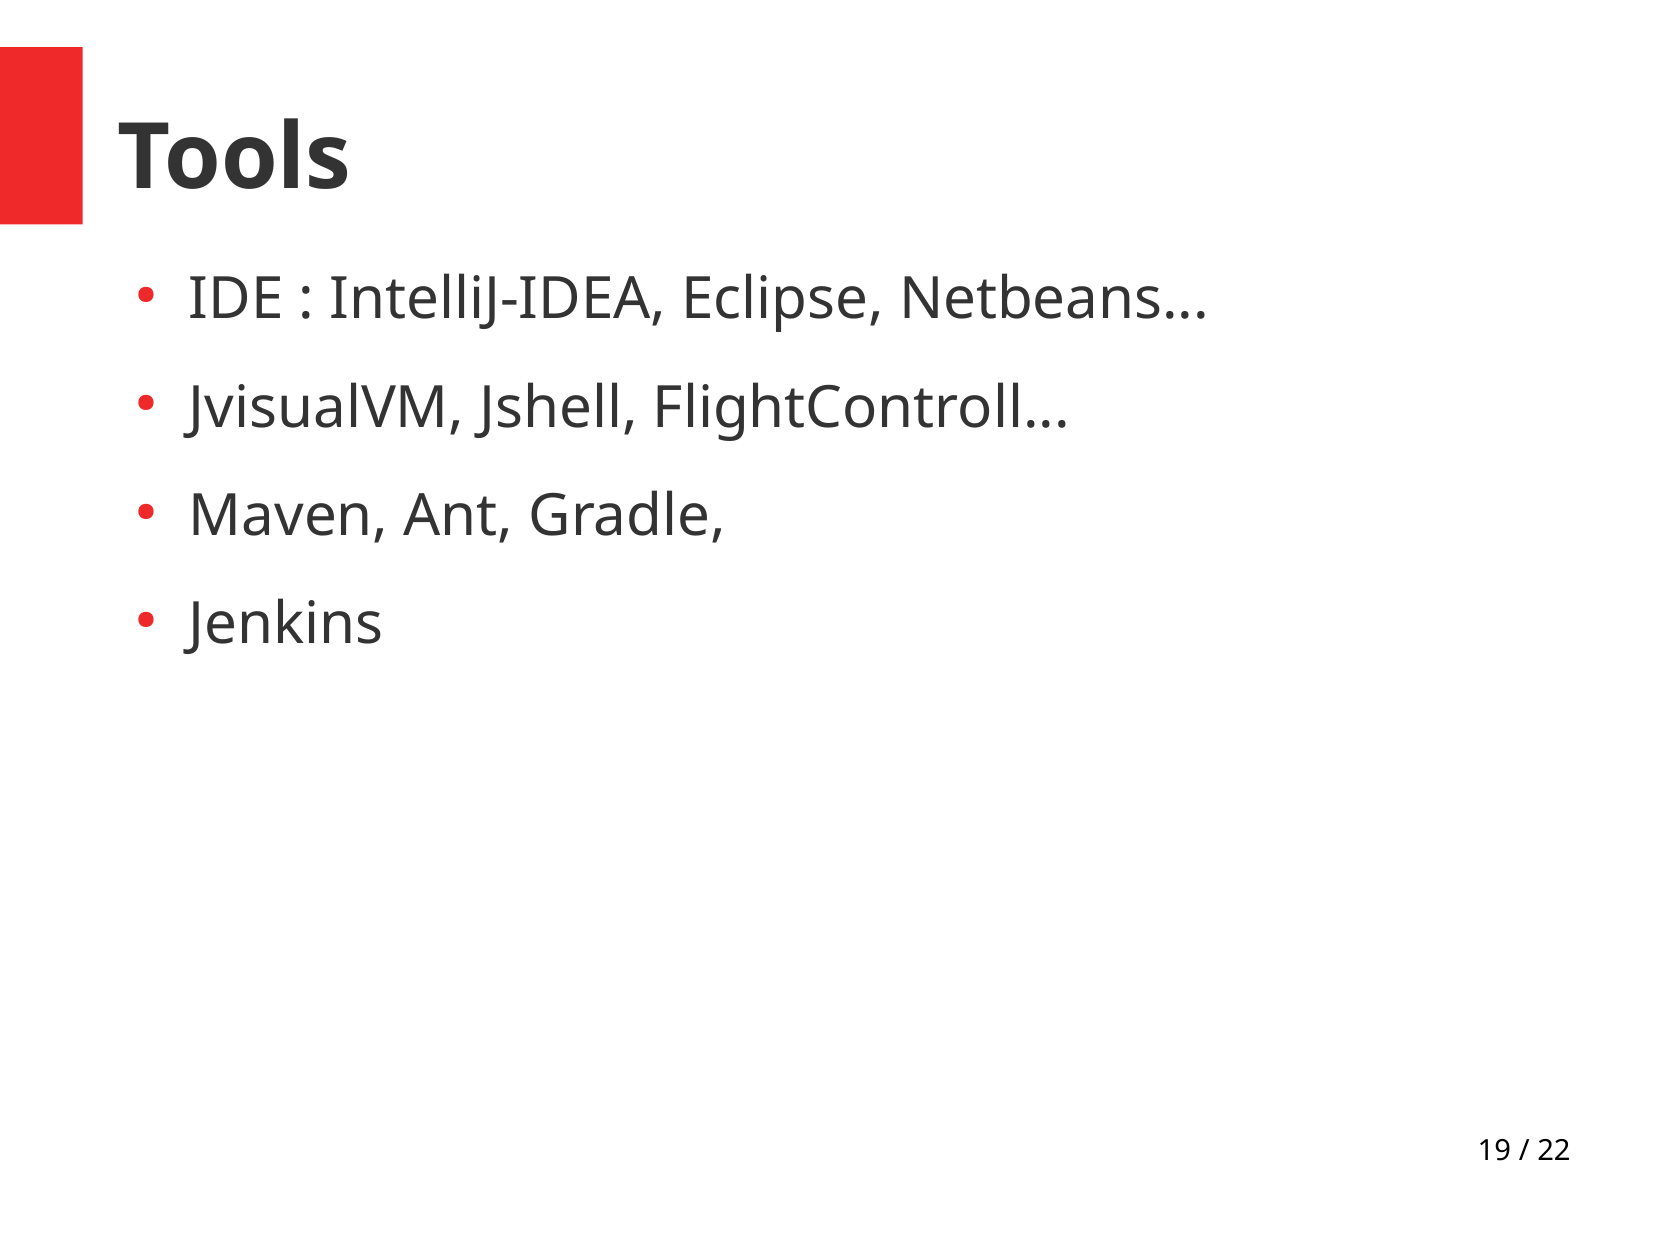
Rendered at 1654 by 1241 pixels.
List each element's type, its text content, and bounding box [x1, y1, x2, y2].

list IDE : IntelliJ-IDEA, Eclipse, Netbeans... JvisualVM, Jshell, FlightControll... Maven, Ant, Gradle, Jenkins [117, 256, 1516, 1074]
title Tools [117, 49, 1571, 257]
